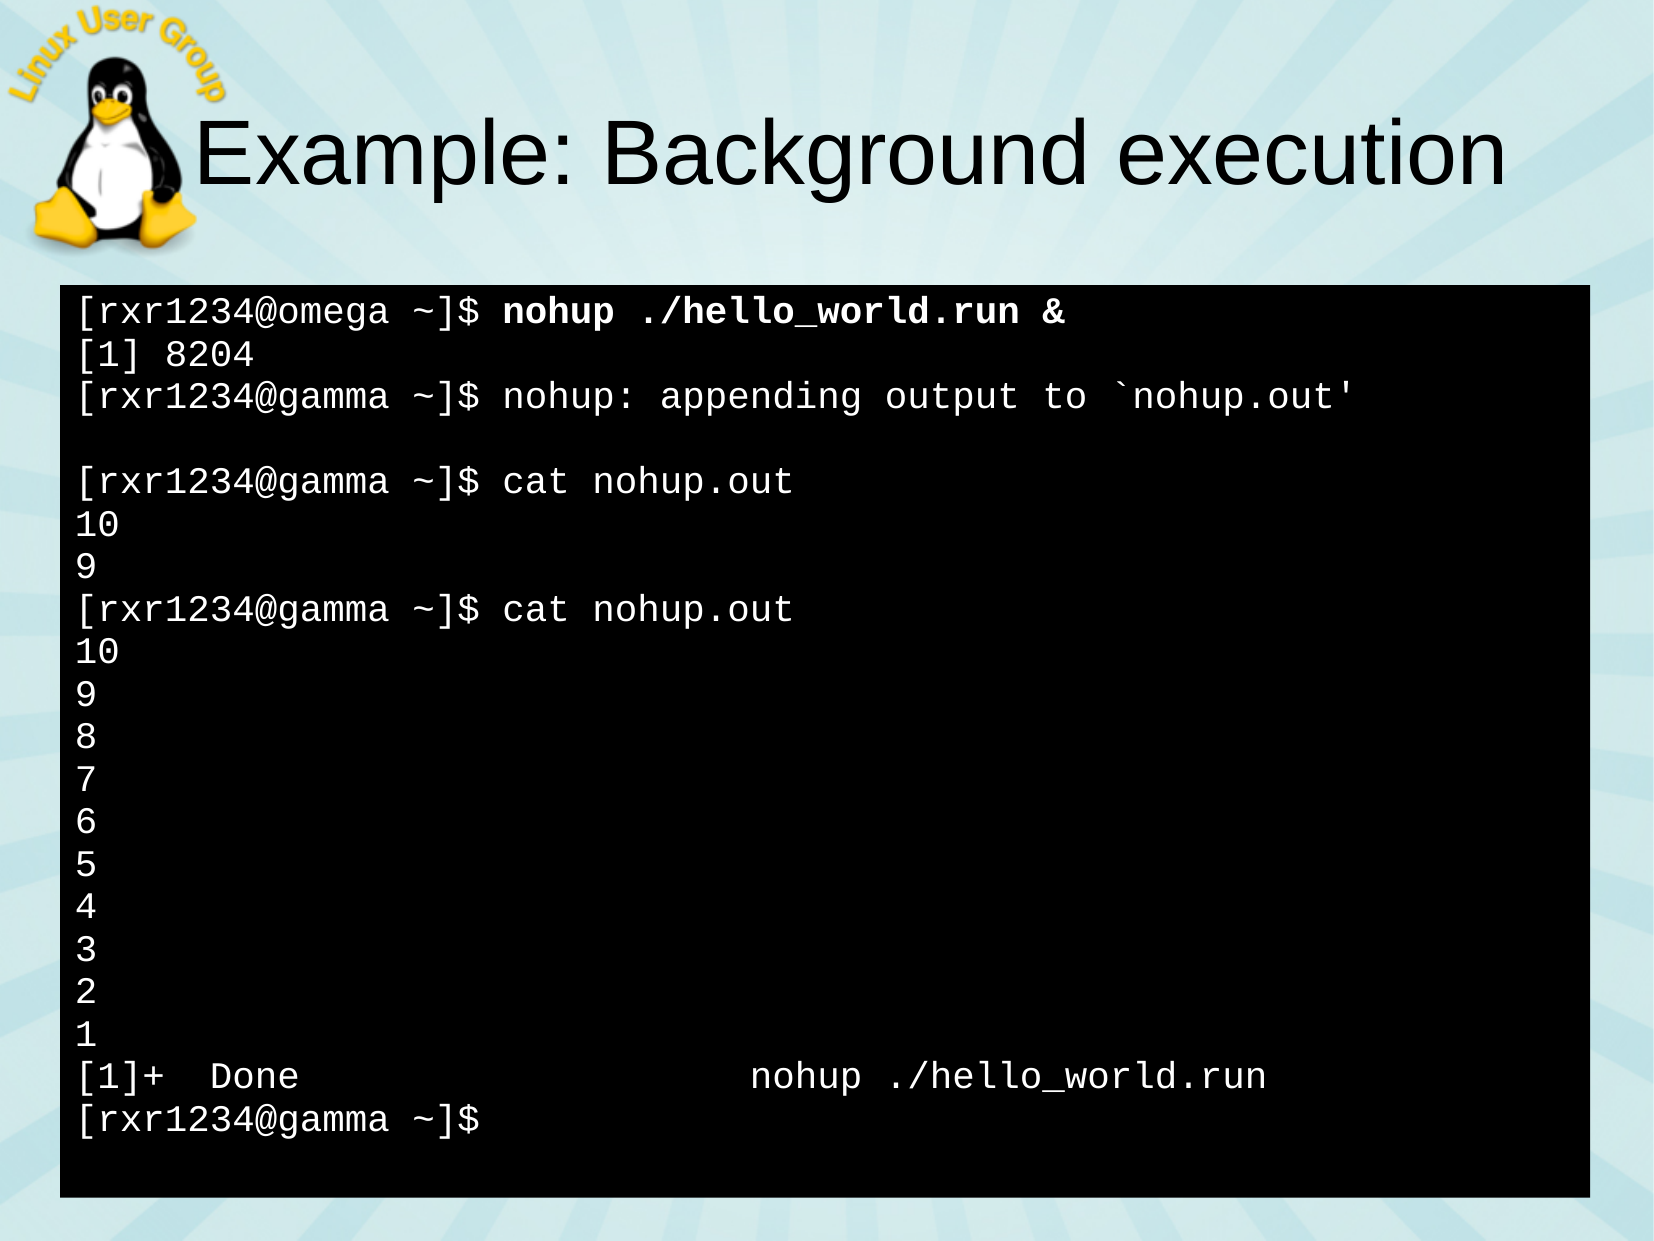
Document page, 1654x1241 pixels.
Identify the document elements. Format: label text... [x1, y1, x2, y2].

picture [0, 0, 1654, 1241]
title Example: Background execution [82, 49, 1571, 257]
text_box [rxr1234@omega ~]$ nohup ./hello_world.run & [1] 8204 [rxr1234@gamma ~]$ nohup: appending output to `nohup.out' [rxr1234@gamma ~]$ cat nohup.out 10 9 [rxr1234@gamma ~]$ cat nohup.out 10 9 8 7 6 5 4 3 2 1 [1]+ Done nohup ./hello_world.run [rxr1234@gamma ~]$ [60, 285, 1591, 1198]
